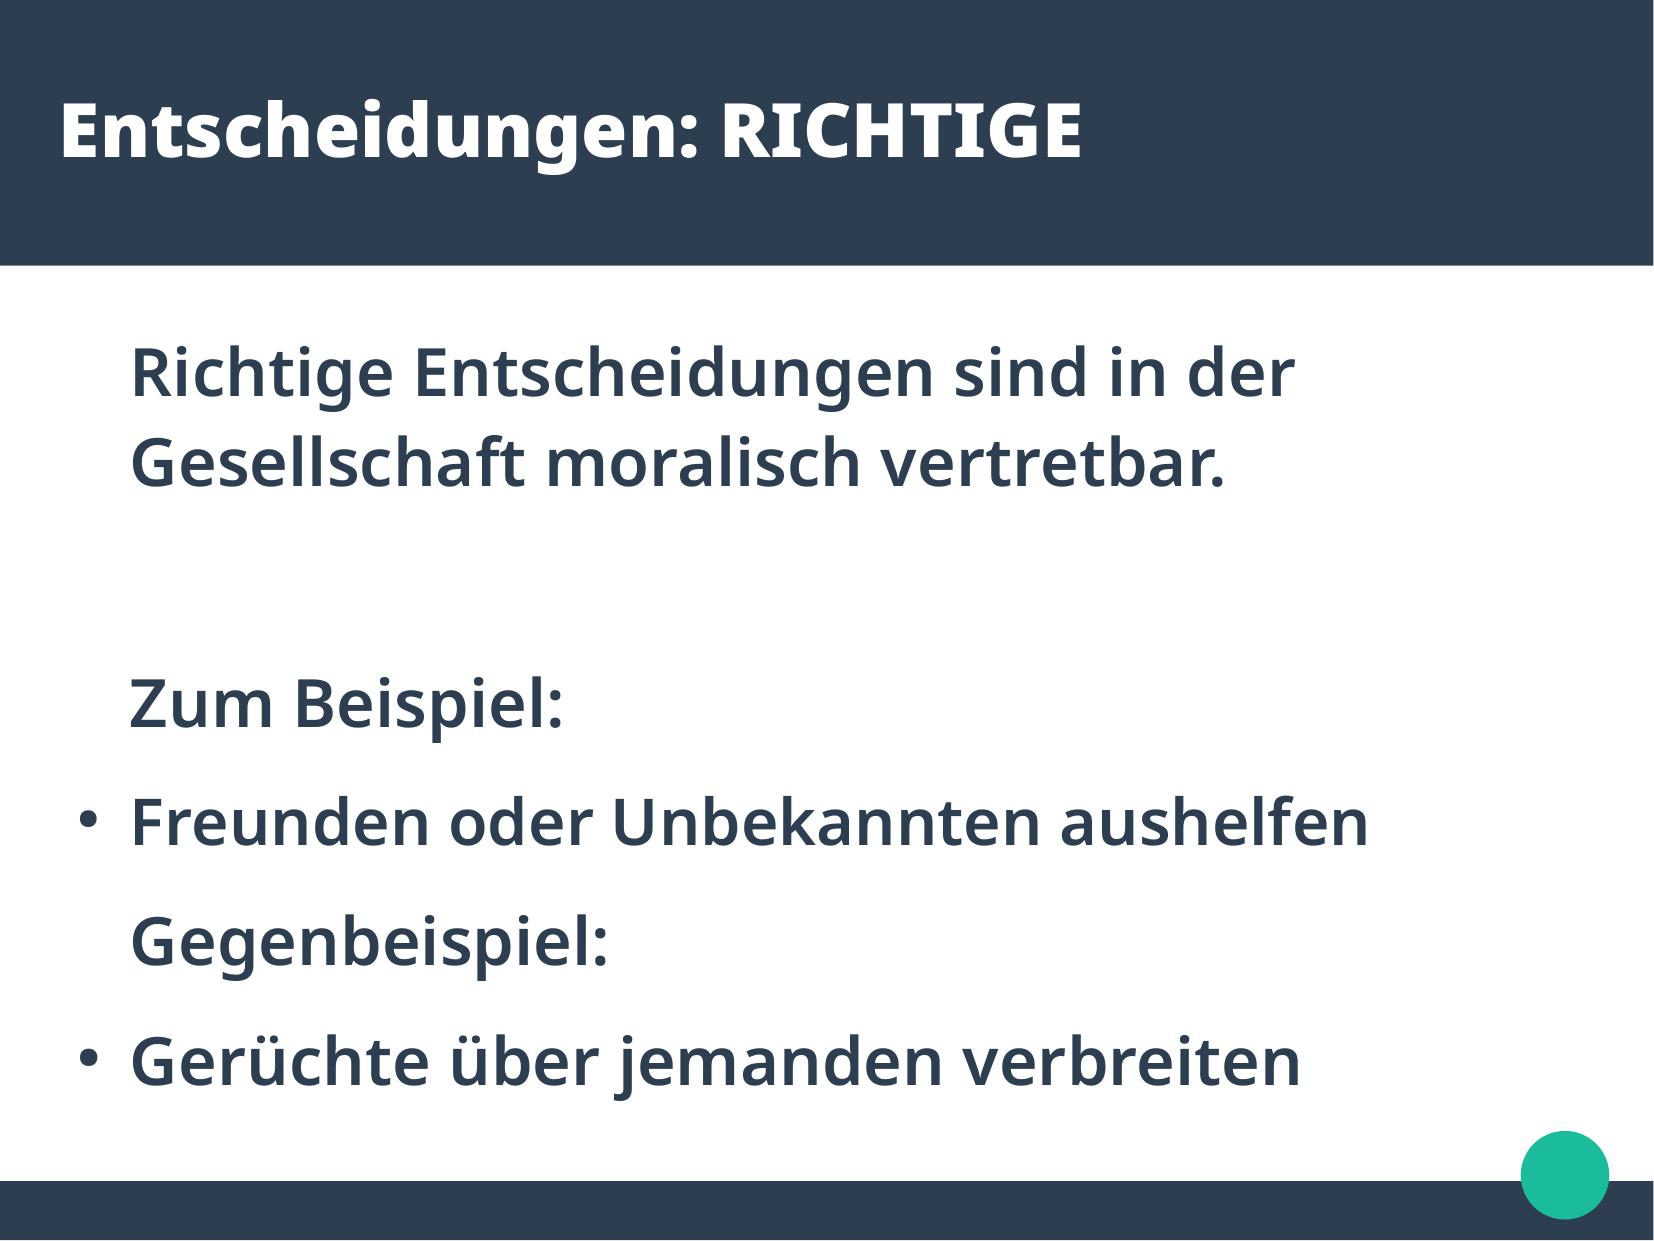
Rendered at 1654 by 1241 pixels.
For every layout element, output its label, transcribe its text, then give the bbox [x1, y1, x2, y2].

title Entscheidungen: RICHTIGE [59, 49, 1595, 207]
list Richtige Entscheidungen sind in der Gesellschaft moralisch vertretbar. Zum Beispiel: Freunden oder Unbekannten aushelfen Gegenbeispiel: Gerüchte über jemanden verbreiten [59, 324, 1595, 1152]
